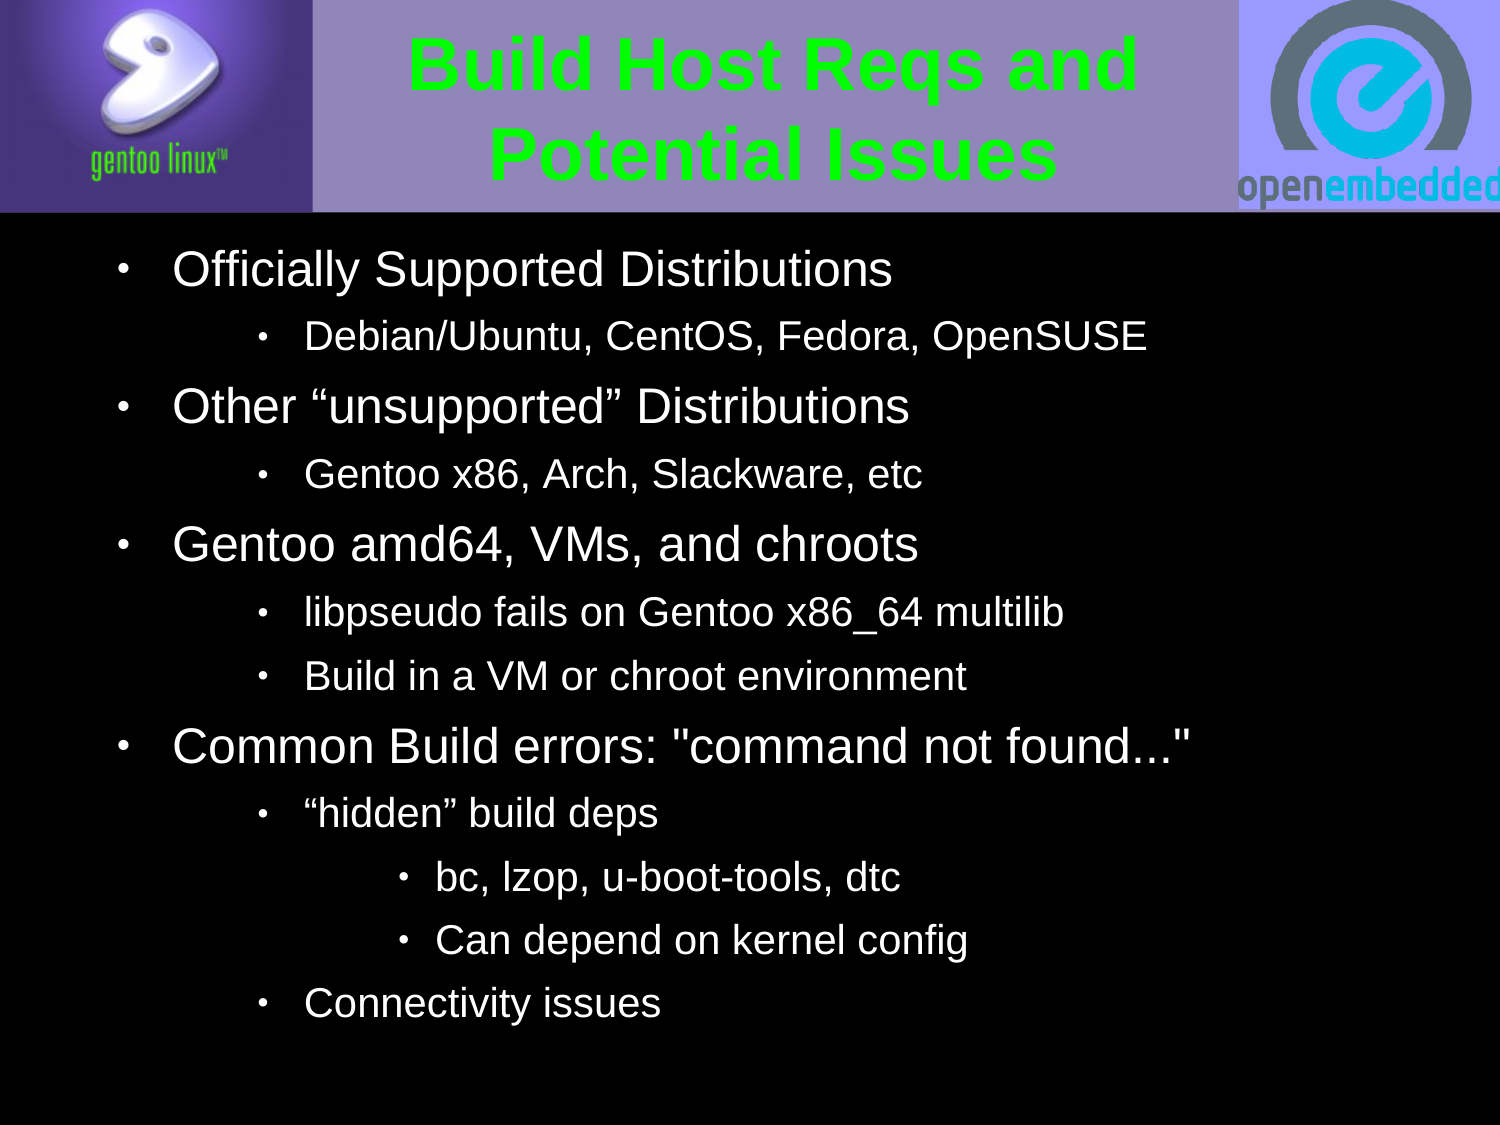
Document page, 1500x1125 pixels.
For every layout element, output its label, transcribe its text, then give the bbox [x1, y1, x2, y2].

list Officially Supported Distributions Debian/Ubuntu, CentOS, Fedora, OpenSUSE Other “unsupported” Distributions Gentoo x86, Arch, Slackware, etc Gentoo amd64, VMs, and chroots libpseudo fails on Gentoo x86_64 multilib Build in a VM or chroot environment Common Build errors: "command not found..." “hidden” build deps bc, lzop, u-boot-tools, dtc Can depend on kernel config Connectivity issues [60, 238, 1441, 1027]
picture [1238, 0, 1500, 210]
title Build Host Reqs and Potential Issues [319, 12, 1230, 201]
picture [0, 0, 302, 184]
